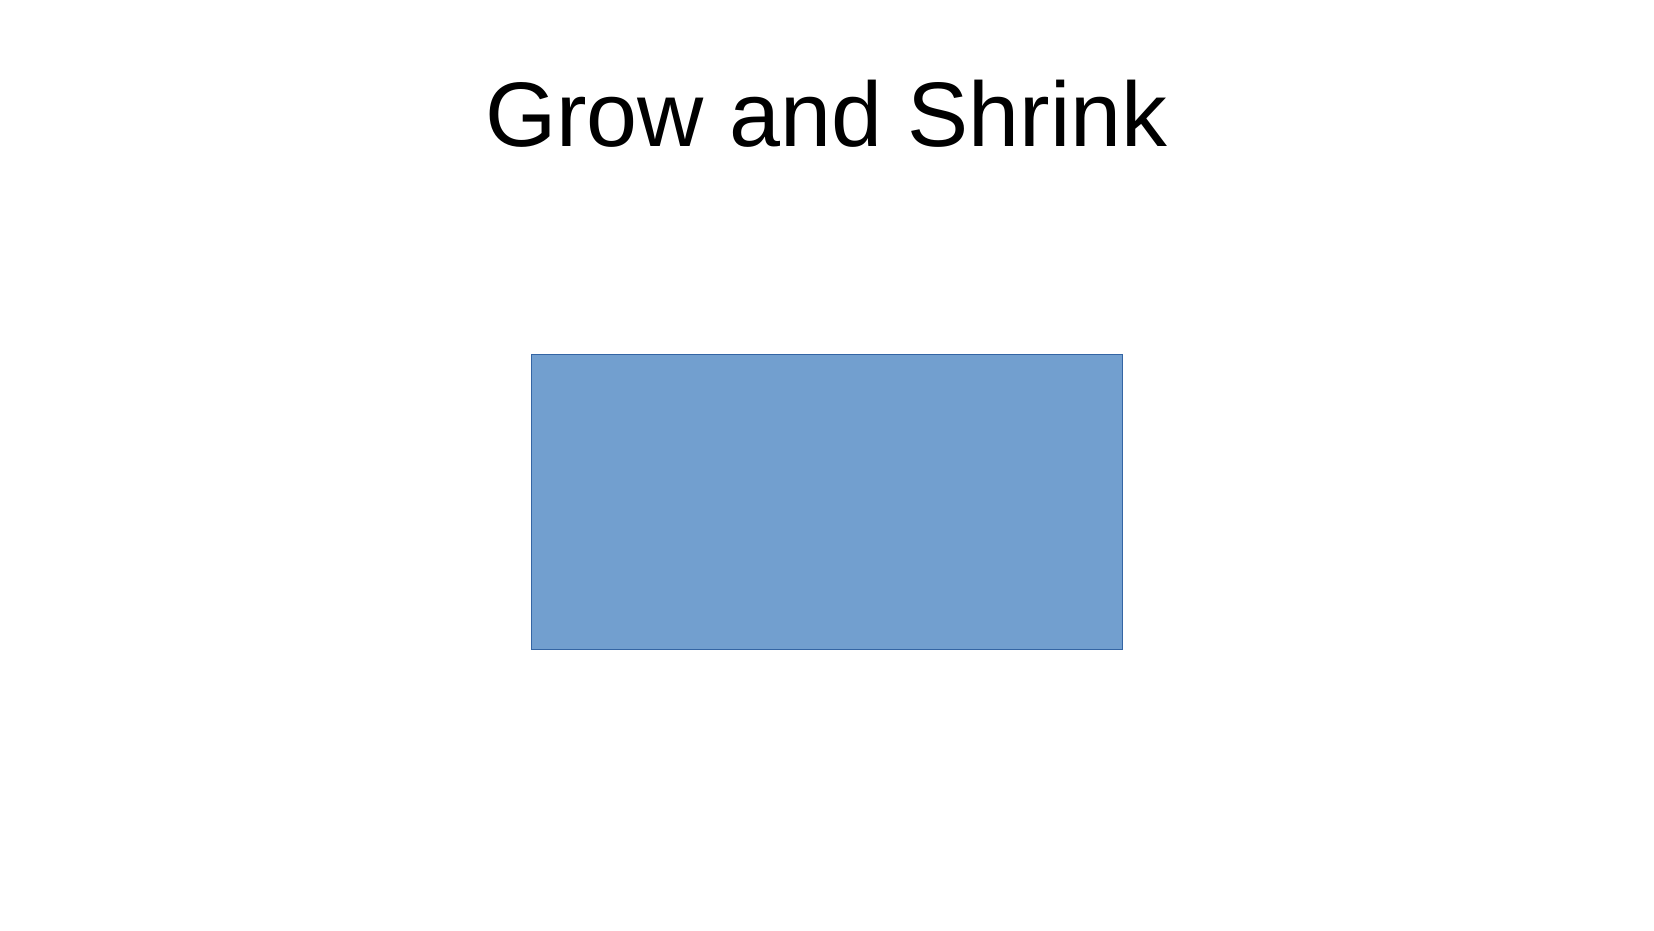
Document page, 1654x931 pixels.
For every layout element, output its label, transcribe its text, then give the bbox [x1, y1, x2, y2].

text_box [531, 354, 1123, 650]
title Grow and Shrink [82, 37, 1571, 193]
